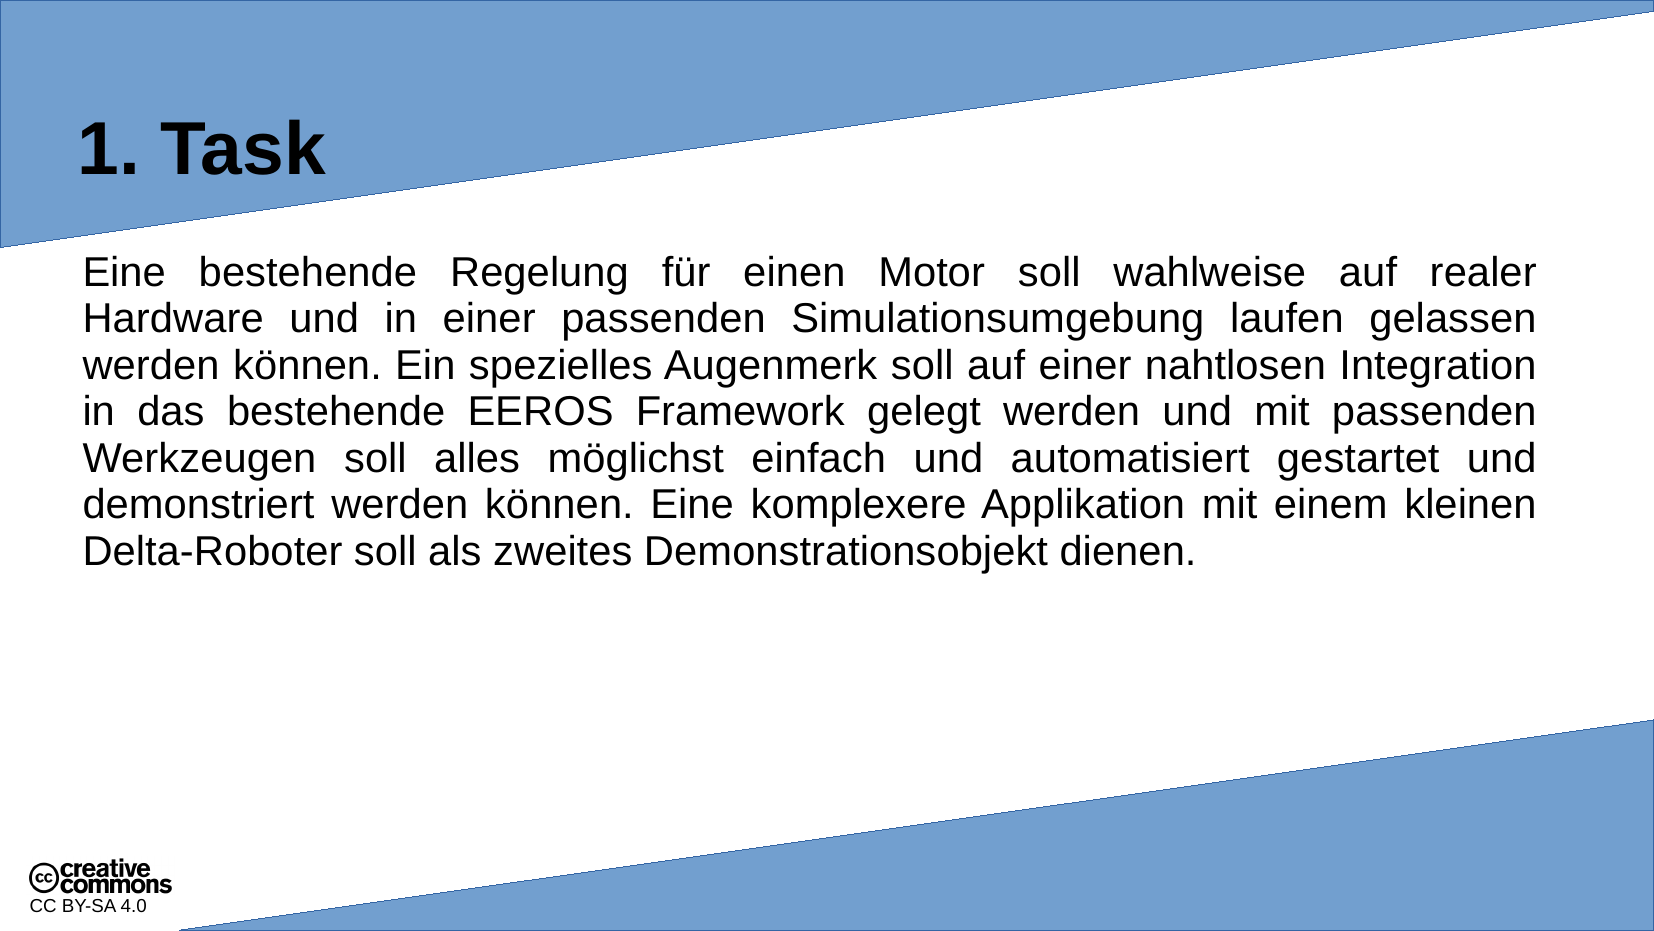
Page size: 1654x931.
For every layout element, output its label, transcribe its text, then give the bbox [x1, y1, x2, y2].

title 1. Task [77, 69, 1488, 227]
picture [26, 856, 175, 895]
list Eine bestehende Regelung für einen Motor soll wahlweise auf realer Hardware und in einer passenden Simulationsumgebung laufen gelassen werden können. Ein spezielles Augenmerk soll auf einer nahtlosen Integration in das bestehende EEROS Framework gelegt werden und mit passenden Werkzeugen soll alles möglichst einfach und automatisiert gestartet und demonstriert werden können. Eine komplexere Applikation mit einem kleinen Delta-Roboter soll als zweites Demonstrationsobjekt dienen. [82, 248, 1538, 789]
